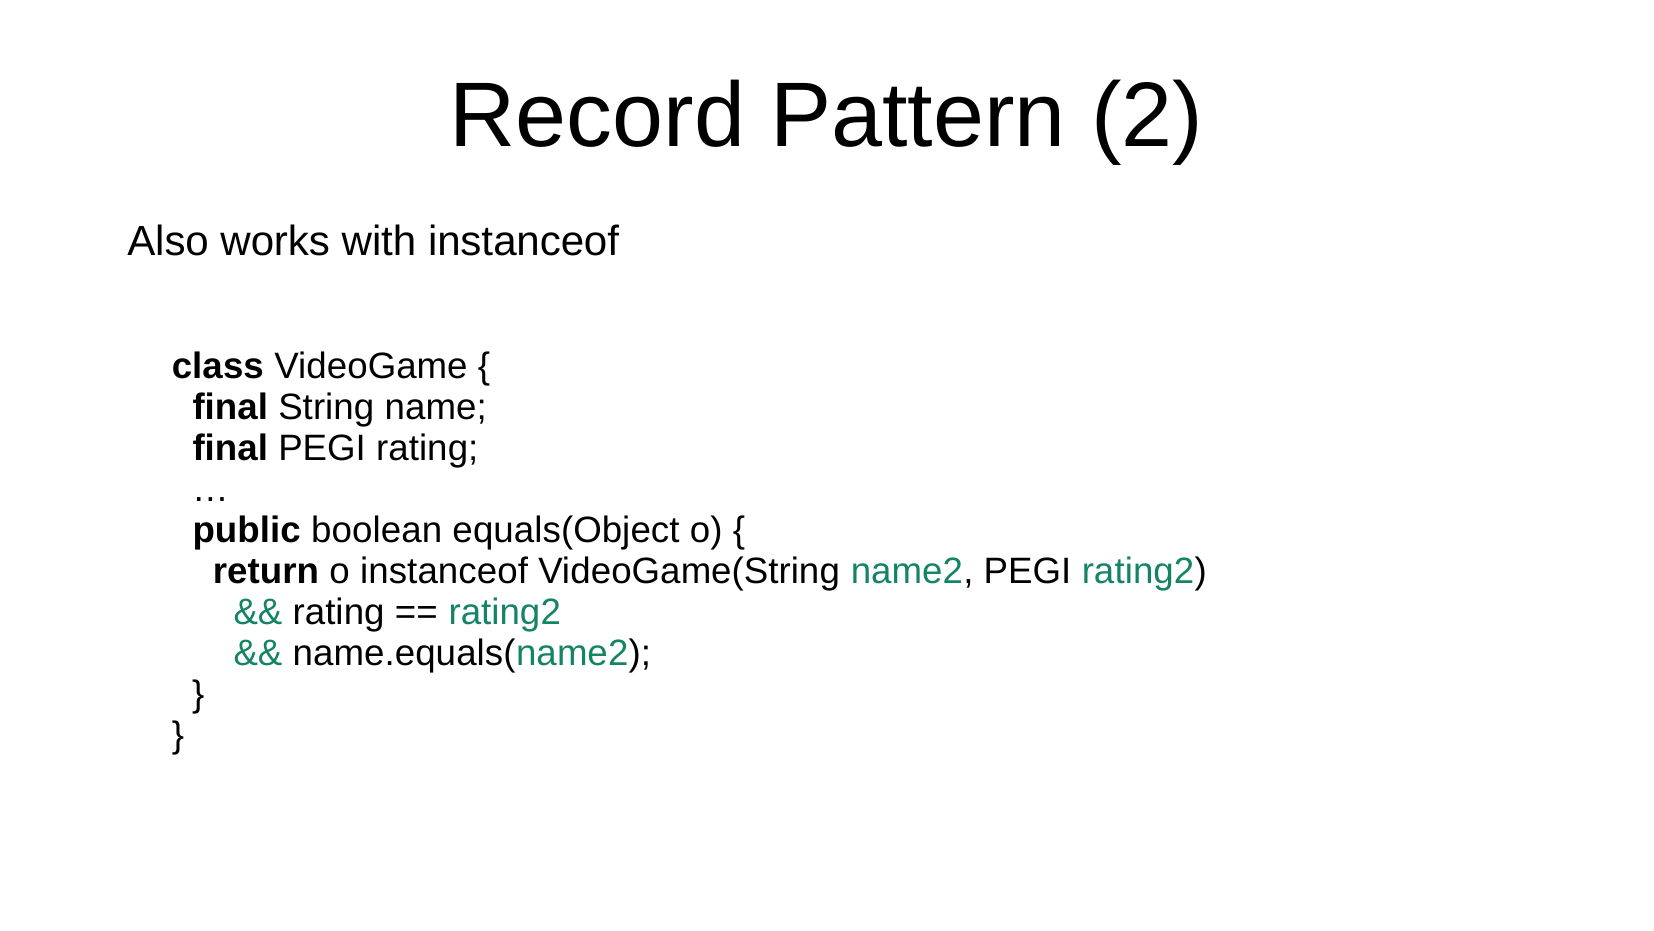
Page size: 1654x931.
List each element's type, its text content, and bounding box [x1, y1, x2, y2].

list Also works with instanceof class VideoGame { final String name; final PEGI rating; … public boolean equals(Object o) { return o instanceof VideoGame(String name2, PEGI rating2) && rating == rating2 && name.equals(name2); } } [82, 217, 1571, 758]
title Record Pattern (2) [82, 37, 1571, 193]
